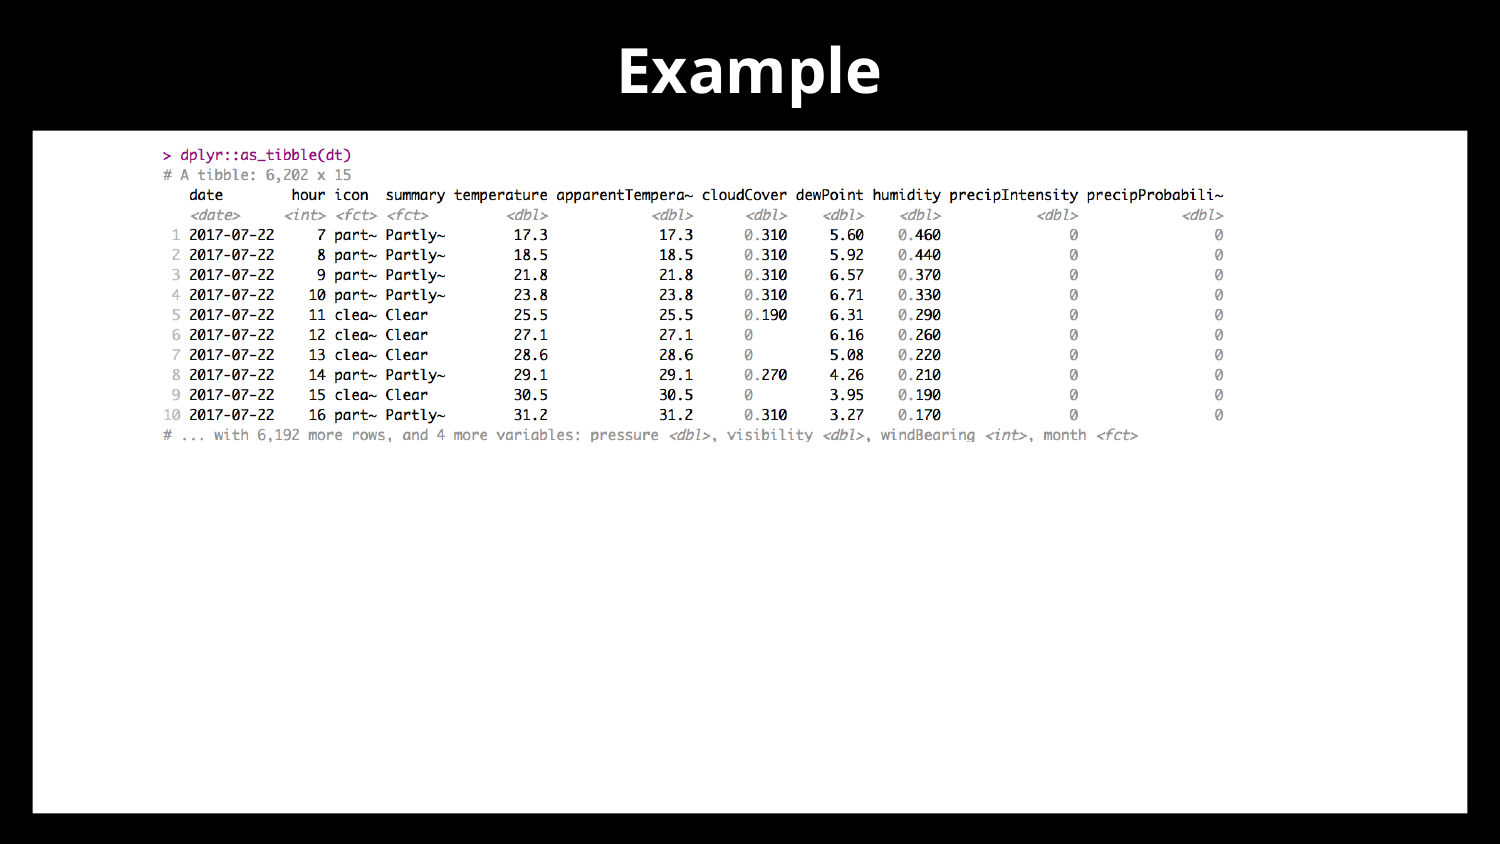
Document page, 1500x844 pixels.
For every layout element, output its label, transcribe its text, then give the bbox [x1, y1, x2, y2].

picture [158, 147, 1239, 442]
text_box Example [32, 21, 1468, 116]
